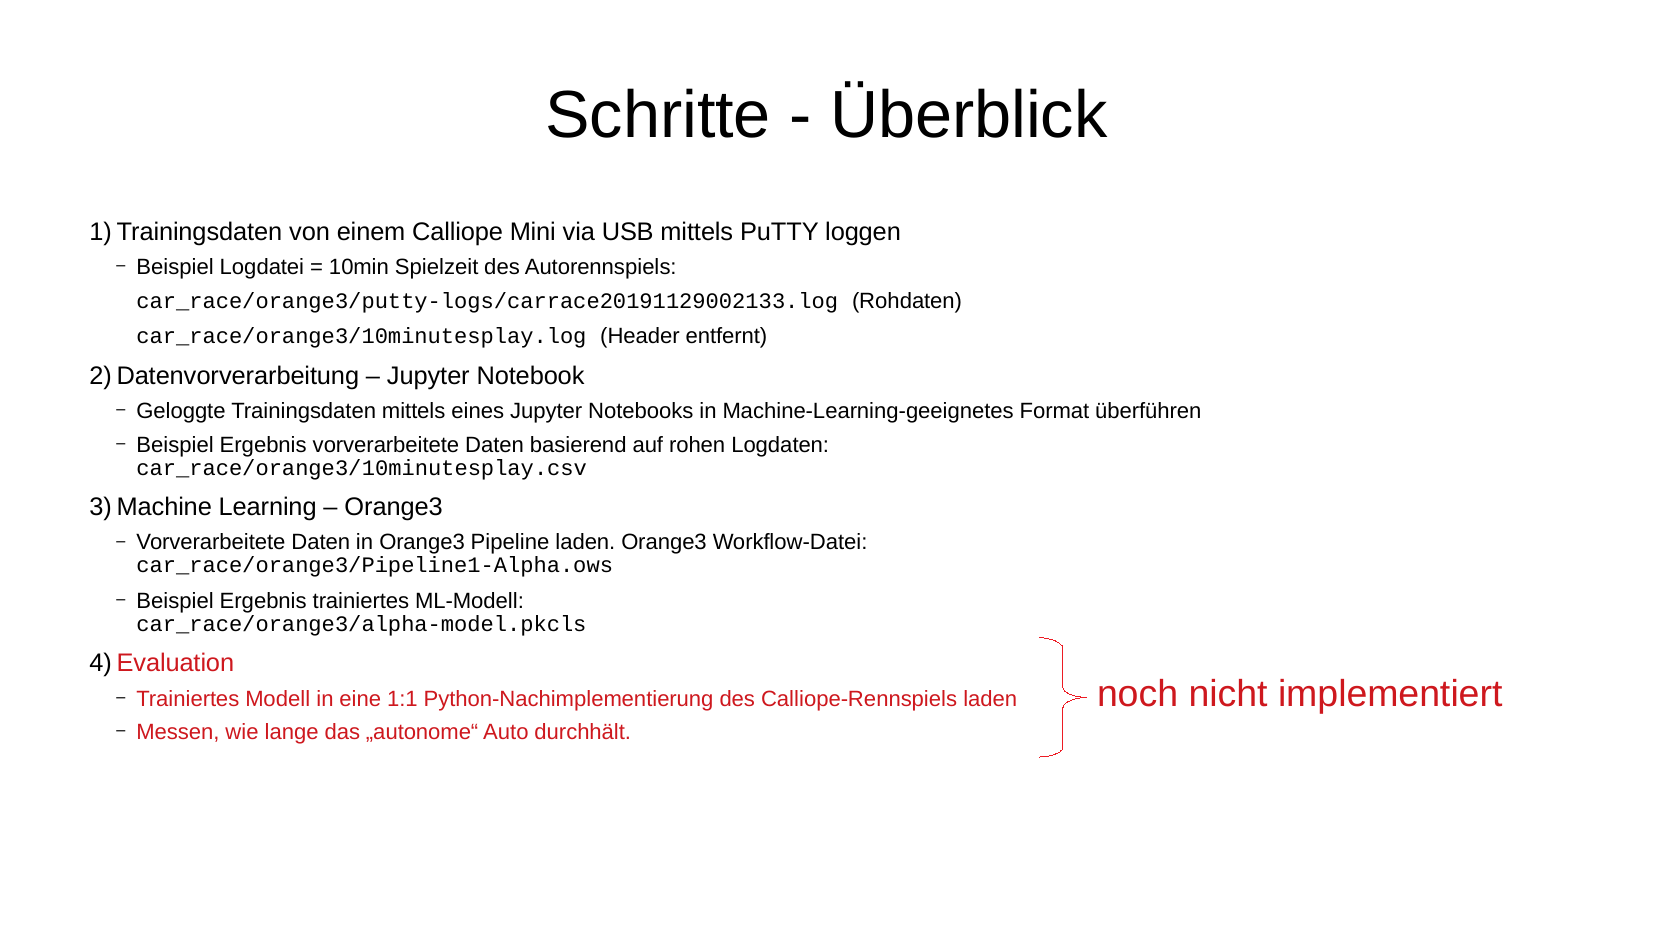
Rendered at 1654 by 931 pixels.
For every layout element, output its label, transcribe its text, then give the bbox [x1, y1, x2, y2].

text_box noch nicht implementiert [1082, 664, 1518, 722]
list Trainingsdaten von einem Calliope Mini via USB mittels PuTTY loggen Beispiel Logdatei = 10min Spielzeit des Autorennspiels: car_race/orange3/putty-logs/carrace20191129002133.log (Rohdaten) car_race/orange3/10minutesplay.log (Header entfernt) Datenvorverarbeitung – Jupyter Notebook Geloggte Trainingsdaten mittels eines Jupyter Notebooks in Machine-Learning-geeignetes Format überführen Beispiel Ergebnis vorverarbeitete Daten basierend auf rohen Logdaten: car_race/orange3/10minutesplay.csv Machine Learning – Orange3 Vorverarbeitete Daten in Orange3 Pipeline laden. Orange3 Workflow-Datei: car_race/orange3/Pipeline1-Alpha.ows Beispiel Ergebnis trainiertes ML-Modell: car_race/orange3/alpha-model.pkcls Evaluation Trainiertes Modell in eine 1:1 Python-Nachimplementierung des Calliope-Rennspiels laden Messen, wie lange das „autonome“ Auto durchhält. [82, 217, 1571, 758]
title Schritte - Überblick [82, 37, 1571, 193]
